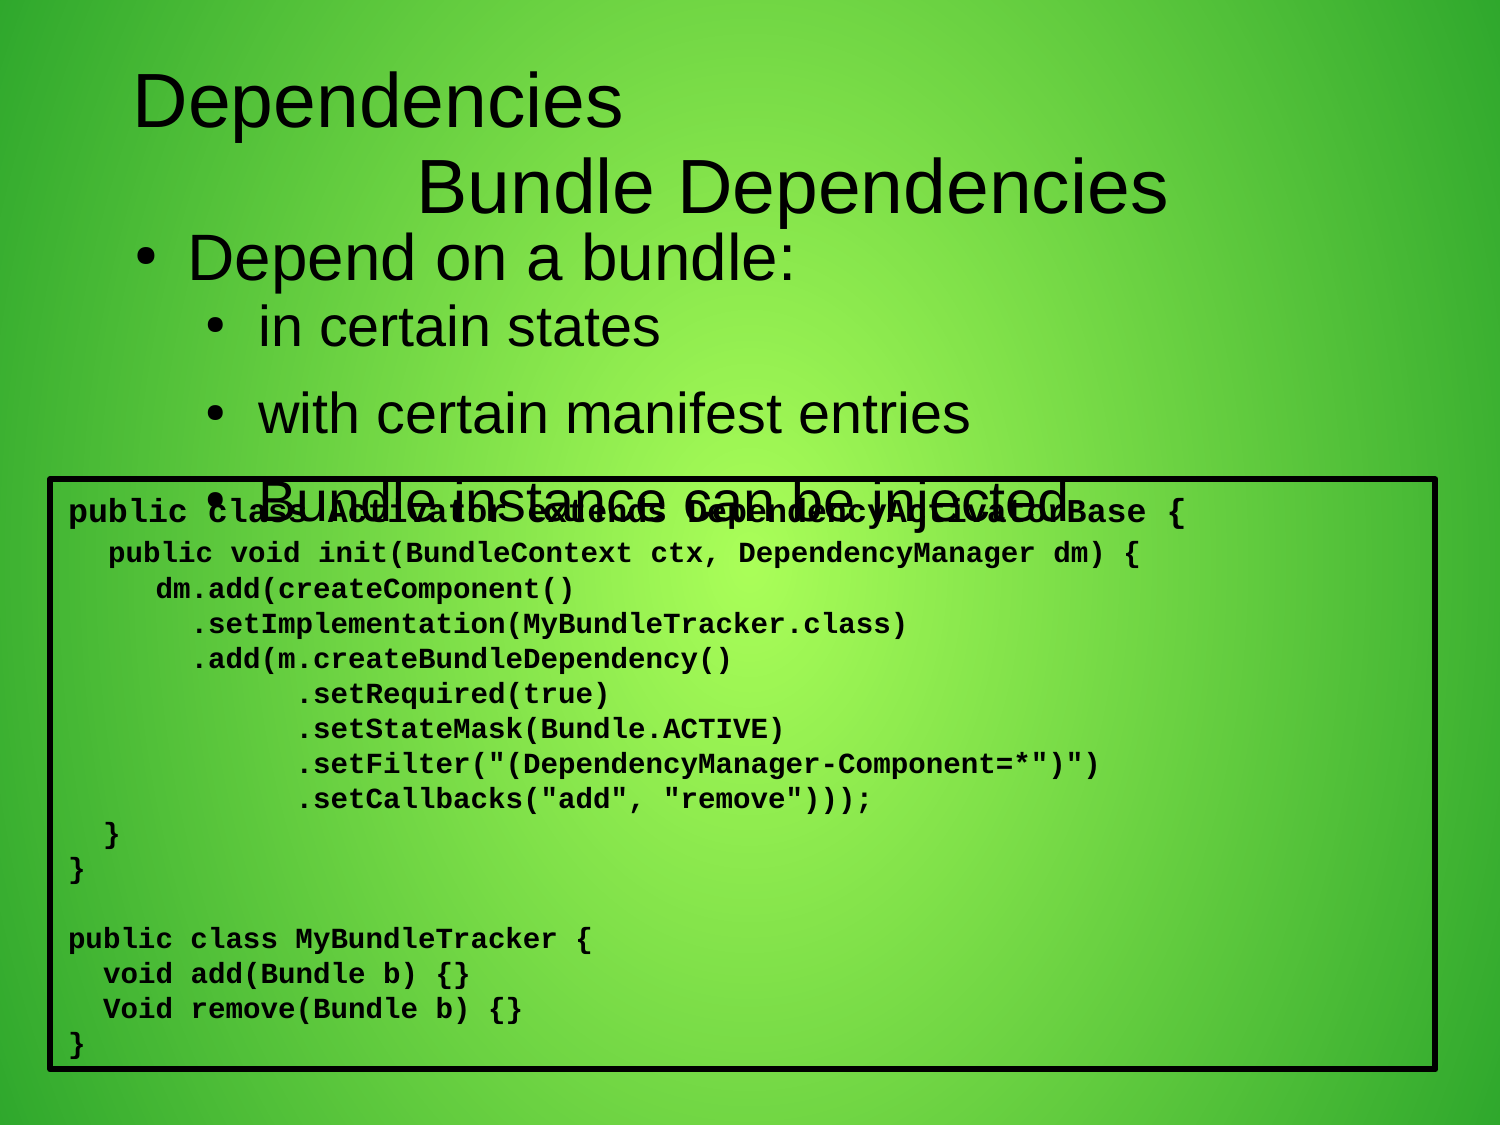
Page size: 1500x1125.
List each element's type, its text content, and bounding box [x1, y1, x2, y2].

title Dependencies Bundle Dependencies [112, 42, 1388, 246]
list Depend on a bundle: in certain states with certain manifest entries Bundle instance can be injected [101, 213, 1377, 476]
text_box public class Activator extends DependencyActivatorBase { public void init(BundleContext ctx, DependencyManager dm) { dm.add(createComponent() .setImplementation(MyBundleTracker.class) .add(m.createBundleDependency() .setRequired(true) .setStateMask(Bundle.ACTIVE) .setFilter("(DependencyManager-Component=*")") .setCallbacks("add", "remove"))); } } public class MyBundleTracker { void add(Bundle b) {} Void remove(Bundle b) {} } [50, 479, 1436, 1070]
